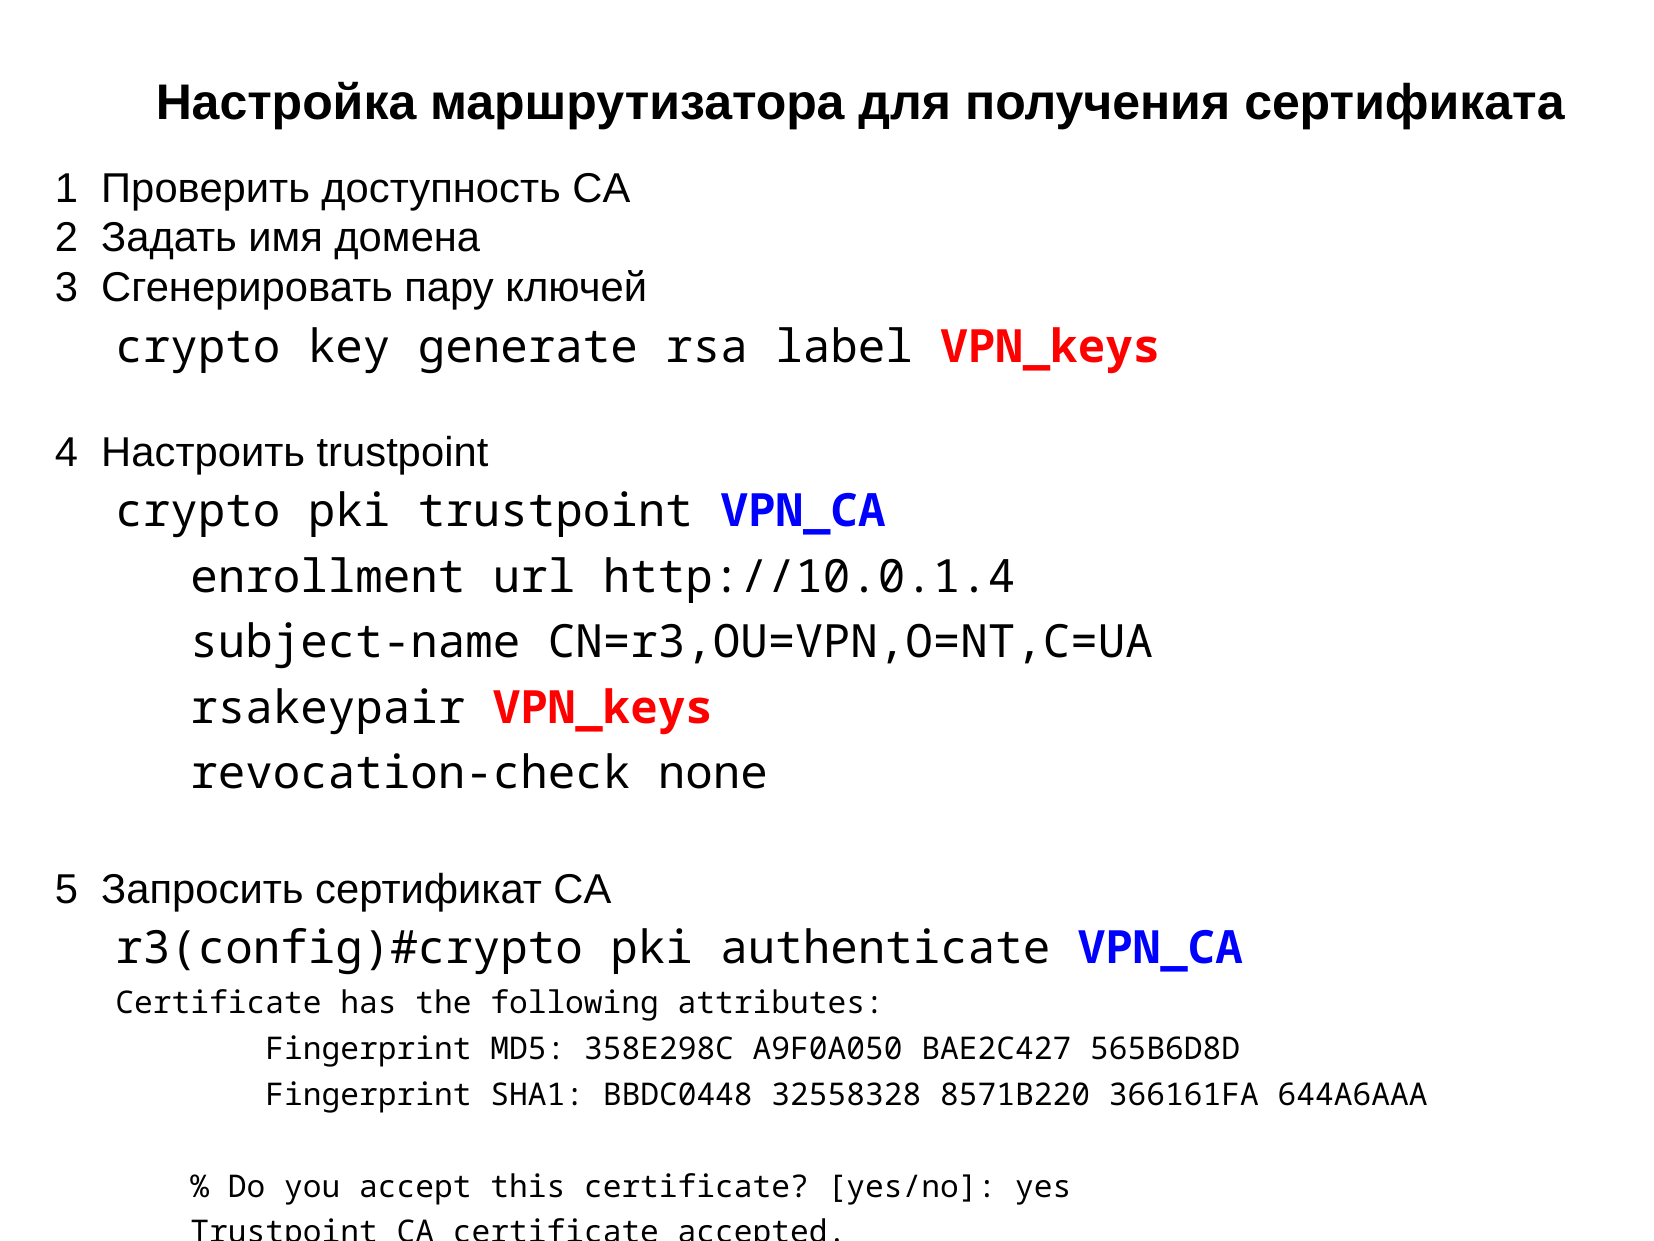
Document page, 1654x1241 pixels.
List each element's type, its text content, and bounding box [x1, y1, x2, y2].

text_box Настройка маршрутизатора для получения сертификата [123, 41, 1597, 137]
list 1 Проверить доступность CA 2 Задать имя домена 3 Сгенерировать пару ключей crypto key generate rsa label VPN_keys 4 Настроить trustpoint crypto pki trustpoint VPN_CA enrollment url http://10.0.1.4 subject-name CN=r3,OU=VPN,O=NT,C=UA rsakeypair VPN_keys revocation-check none 5 Запросить сертификат CA r3(config)#crypto pki authenticate VPN_CA Certificate has the following attributes: Fingerprint MD5: 358E298C A9F0A050 BAE2C427 565B6D8D Fingerprint SHA1: BBDC0448 32558328 8571B220 366161FA 644A6AAA % Do you accept this certificate? [yes/no]: yes Trustpoint CA certificate accepted. 6 Запросить сертификат для маршрутизатора r3(config)#crypto pki enroll VPN_CA [37, 164, 1613, 1241]
